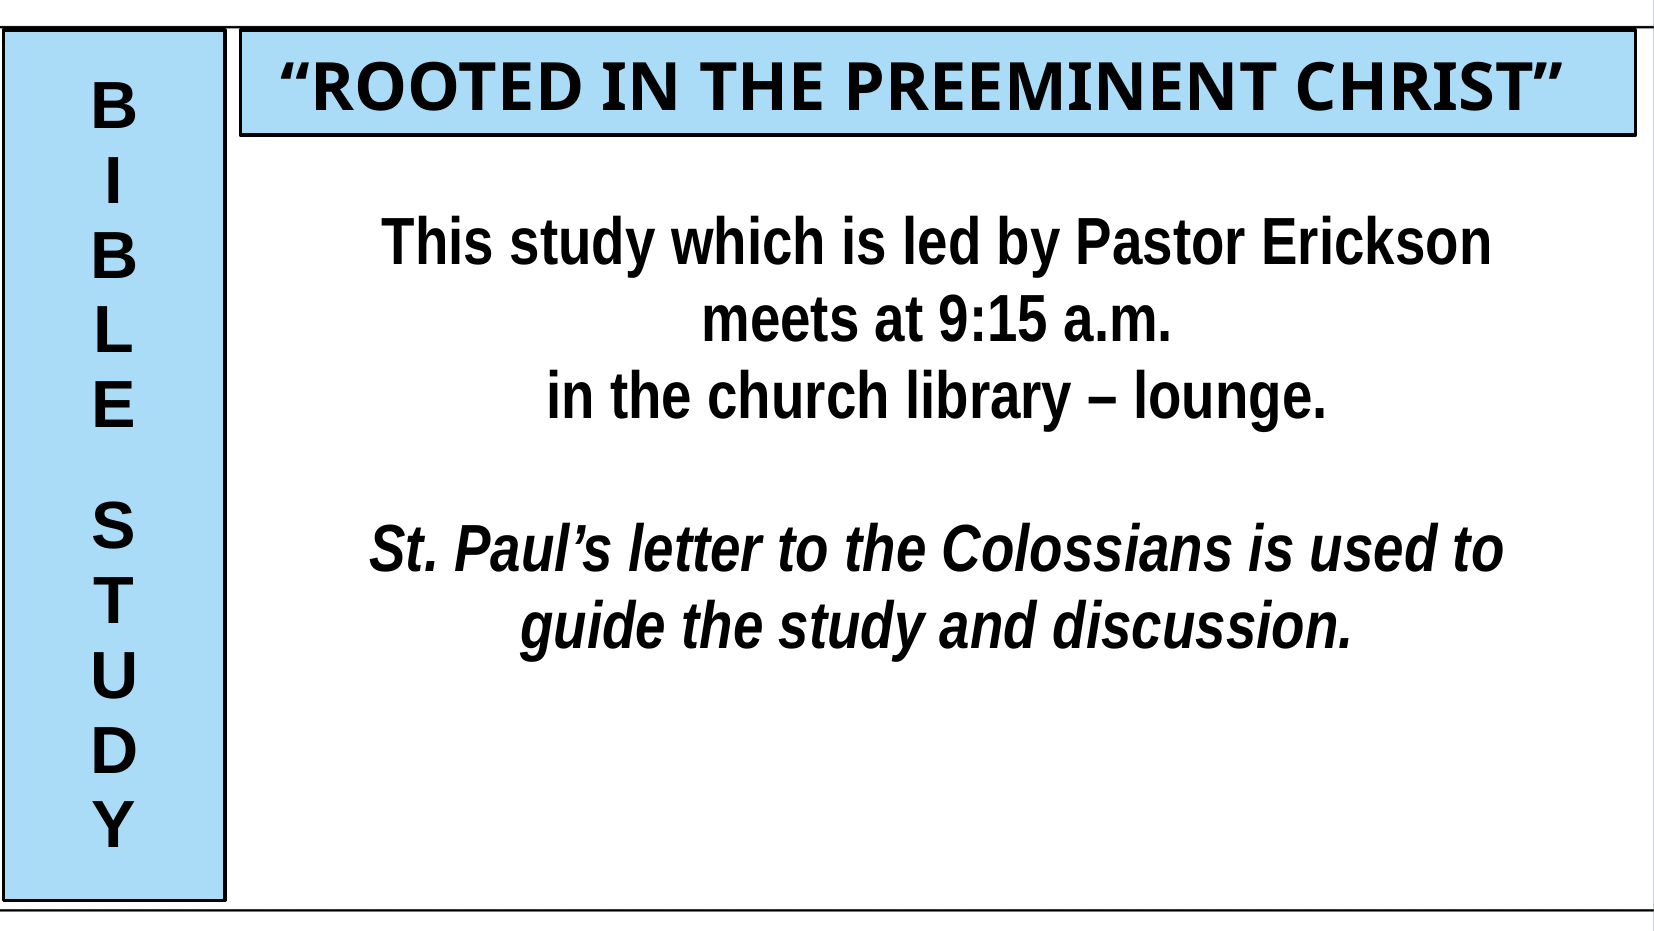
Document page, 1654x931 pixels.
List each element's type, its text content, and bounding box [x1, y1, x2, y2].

text_box B I B L E S T U D Y [3, 30, 226, 901]
text_box “ROOTED IN THE PREEMINENT CHRIST” [255, 32, 1591, 136]
picture [0, 0, 1654, 931]
text_box [240, 30, 1636, 136]
text_box This study which is led by Pastor Erickson meets at 9:15 a.m. in the church library – lounge. St. Paul’s letter to the Colossians is used to guide the study and discussion. [300, 195, 1576, 734]
